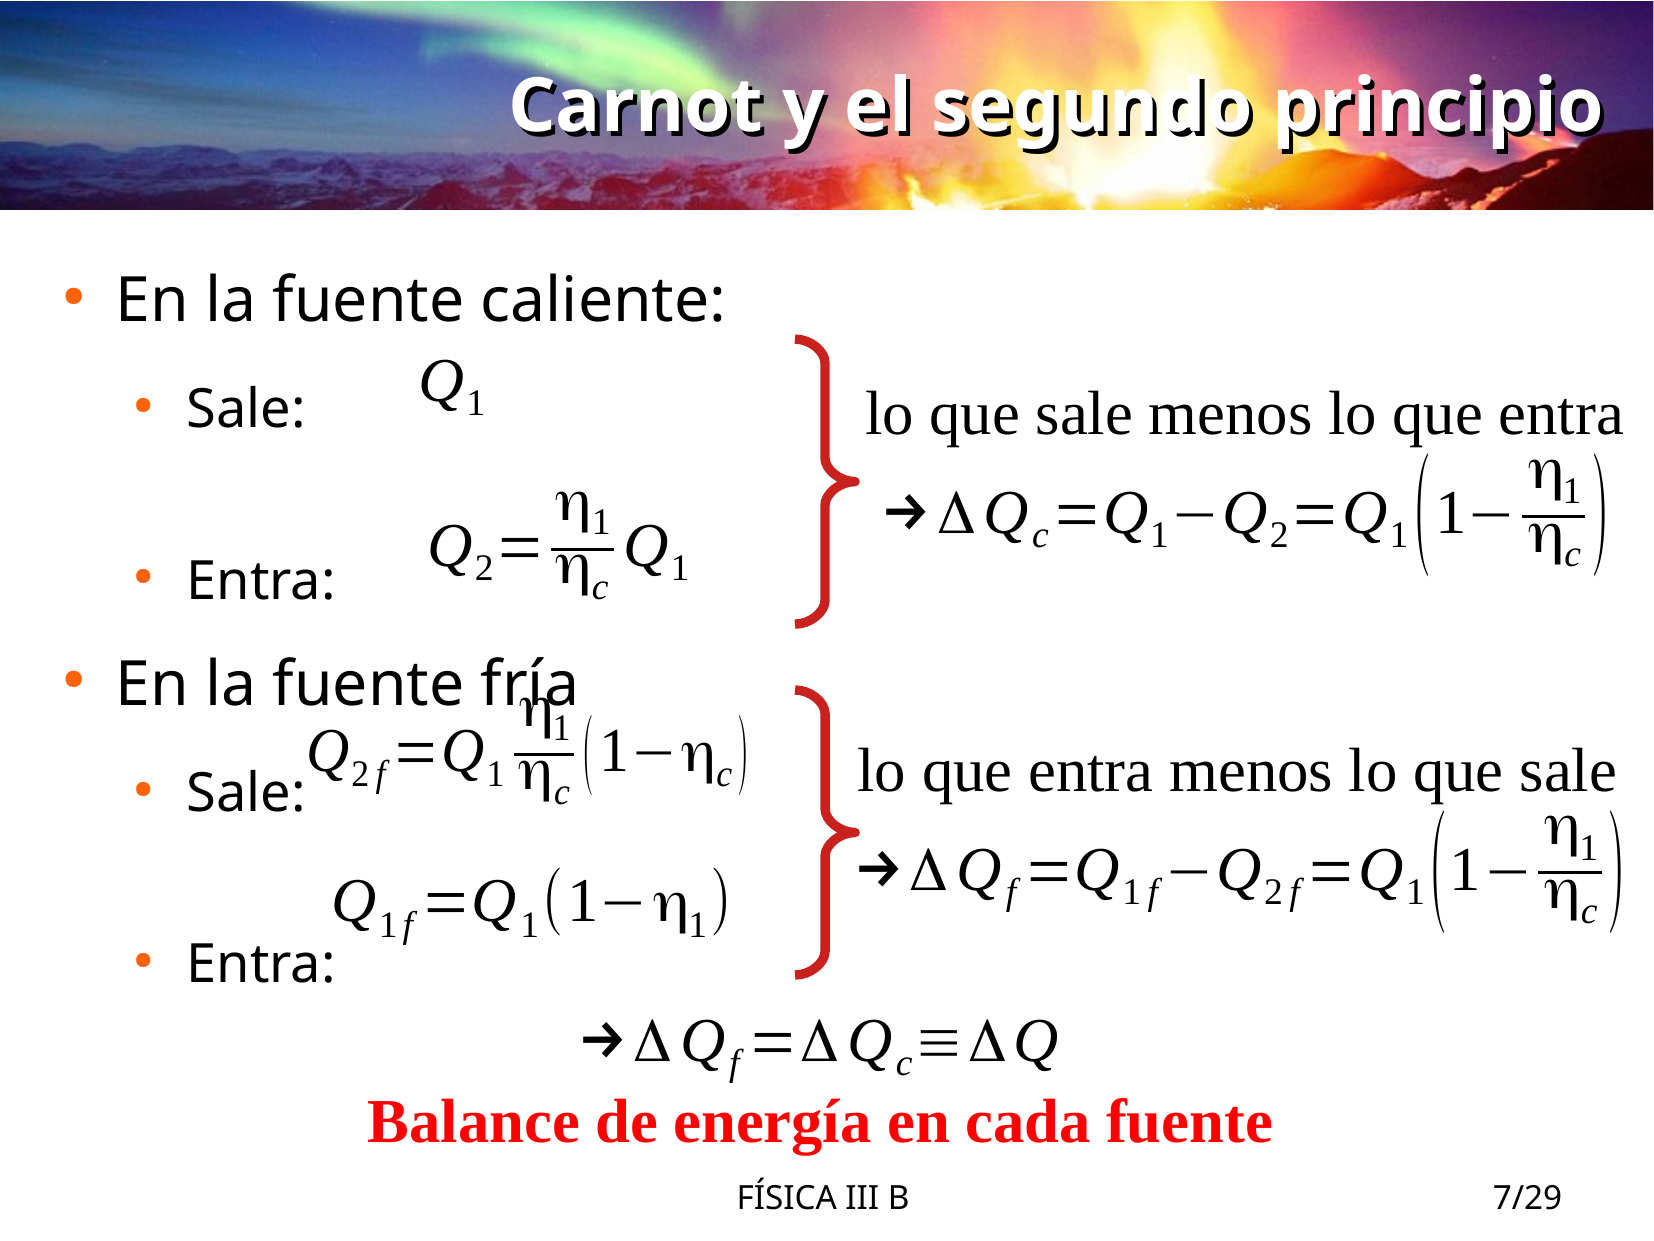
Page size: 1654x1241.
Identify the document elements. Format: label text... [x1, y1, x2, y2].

chart [421, 489, 696, 607]
chart [412, 345, 492, 424]
chart [325, 865, 738, 946]
chart [848, 734, 1632, 938]
title Carnot y el segundo principio [45, 15, 1606, 191]
picture [0, 1, 1654, 210]
list En la fuente caliente: Sale: Entra: En la fuente fría Sale: Entra: [45, 255, 1606, 1156]
chart [857, 378, 1635, 581]
chart [360, 1005, 1283, 1156]
chart [300, 694, 756, 813]
